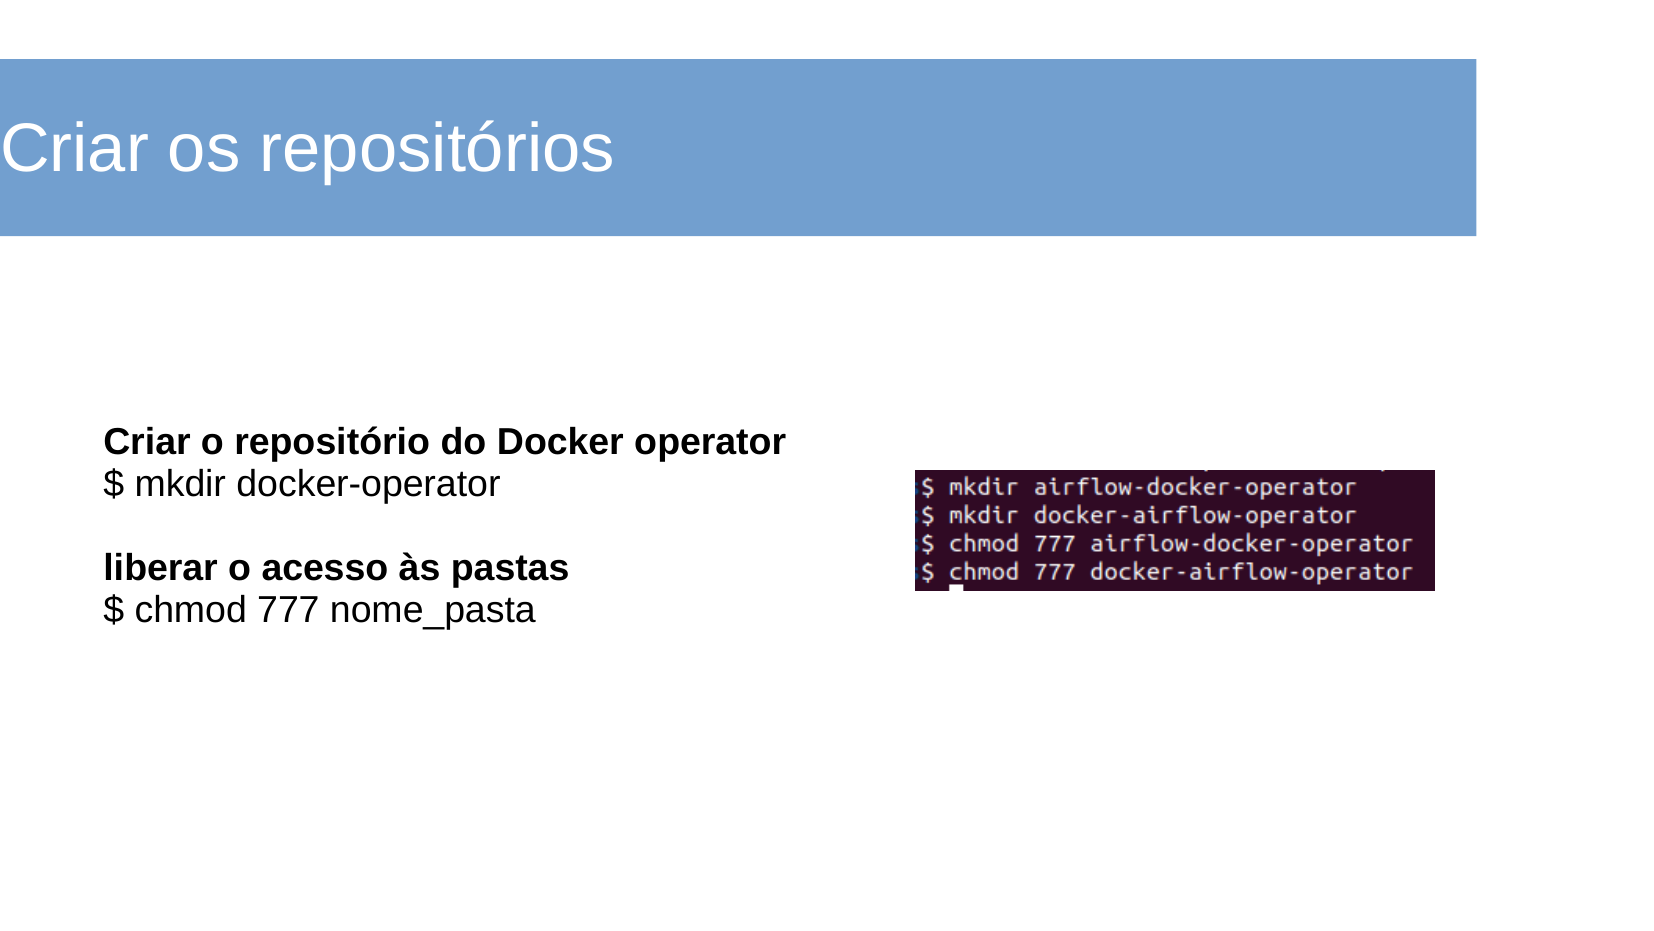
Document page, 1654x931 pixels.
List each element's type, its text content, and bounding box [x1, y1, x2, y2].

title Criar os repositórios [0, 59, 1477, 237]
picture [915, 470, 1435, 591]
text_box Criar o repositório do Docker operator $ mkdir docker-operator liberar o acesso às pastas $ chmod 777 nome_pasta [88, 413, 857, 639]
